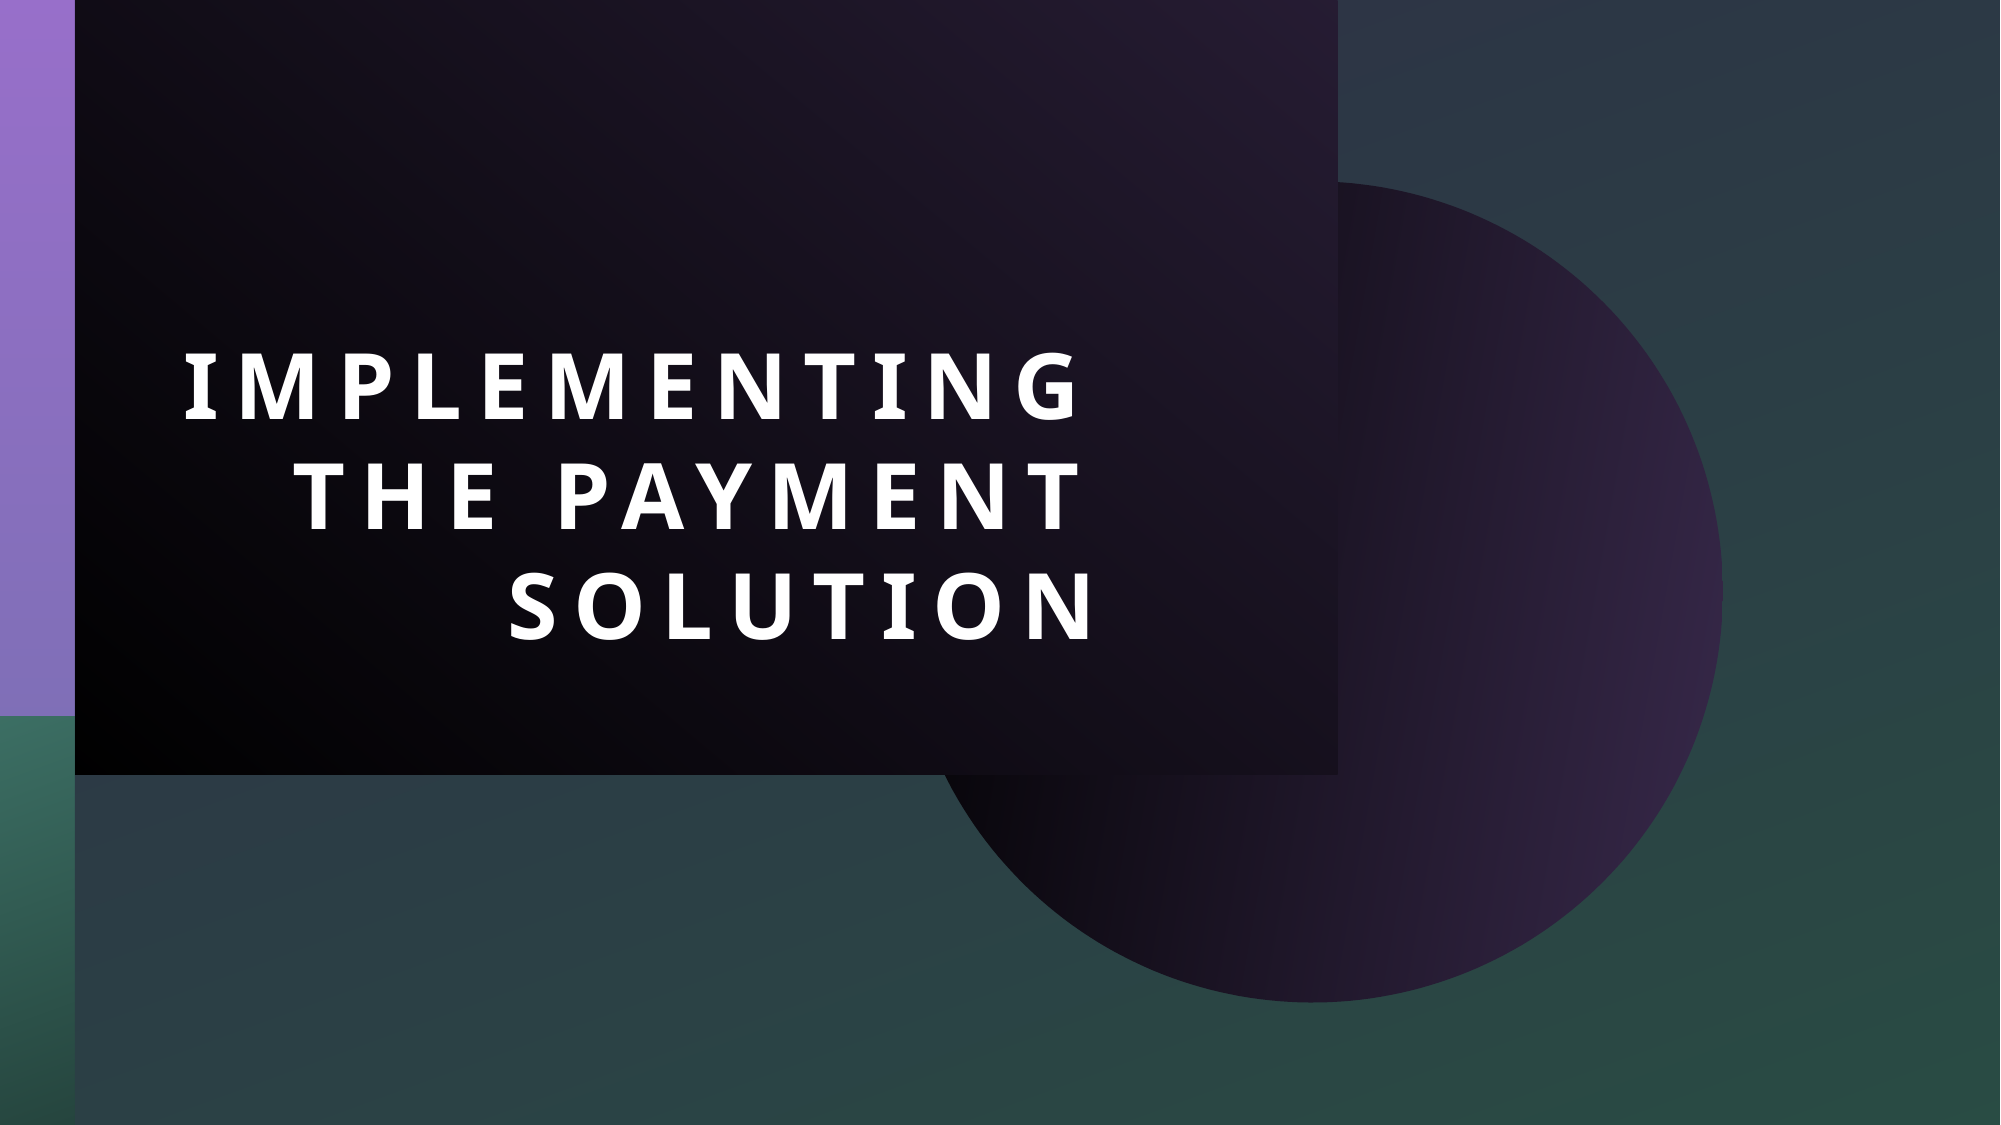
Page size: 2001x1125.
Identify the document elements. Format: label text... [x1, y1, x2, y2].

text_box [0, 0, 2000, 1125]
title Implementing the payment solution [183, 108, 1282, 658]
